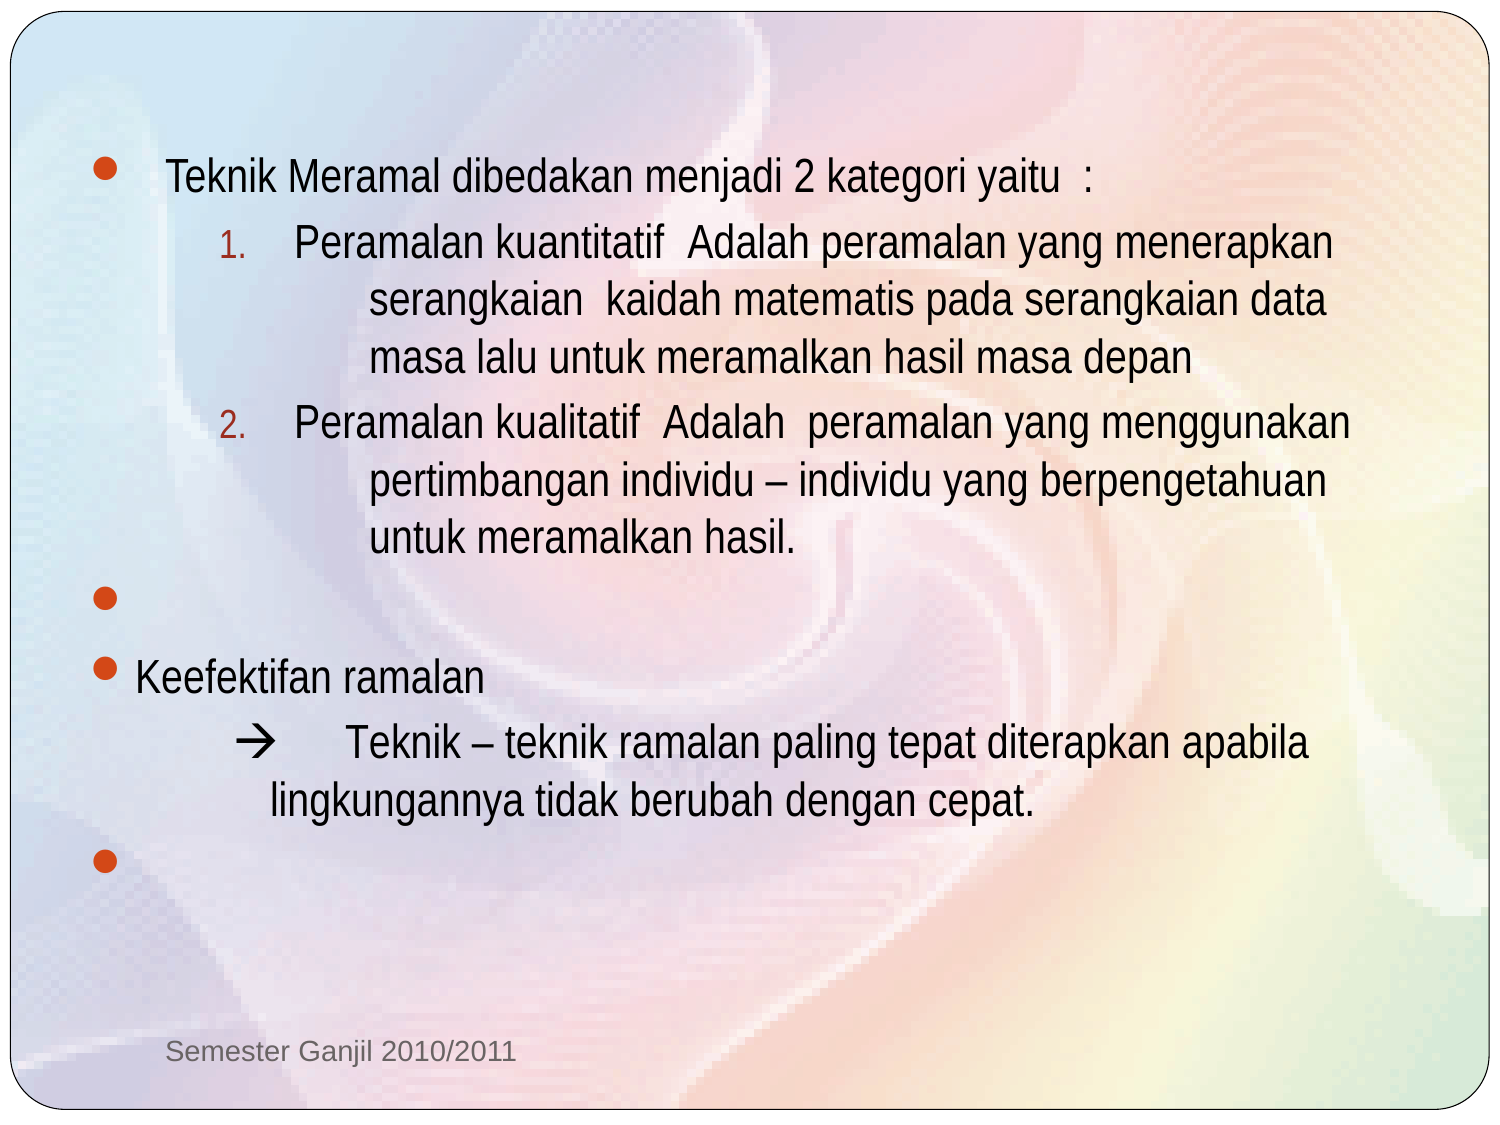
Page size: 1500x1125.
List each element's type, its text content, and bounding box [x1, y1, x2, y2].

list Teknik Meramal dibedakan menjadi 2 kategori yaitu : Peramalan kuantitatif Adalah peramalan yang menerapkan serangkaian kaidah matematis pada serangkaian data masa lalu untuk meramalkan hasil masa depan Peramalan kualitatif Adalah peramalan yang menggunakan pertimbangan individu – individu yang berpengetahuan untuk meramalkan hasil. Keefektifan ramalan  Teknik – teknik ramalan paling tepat diterapkan apabila lingkungannya tidak berubah dengan cepat. [75, 137, 1426, 1038]
text_box Semester Ganjil 2010/2011 [150, 1038, 801, 1088]
